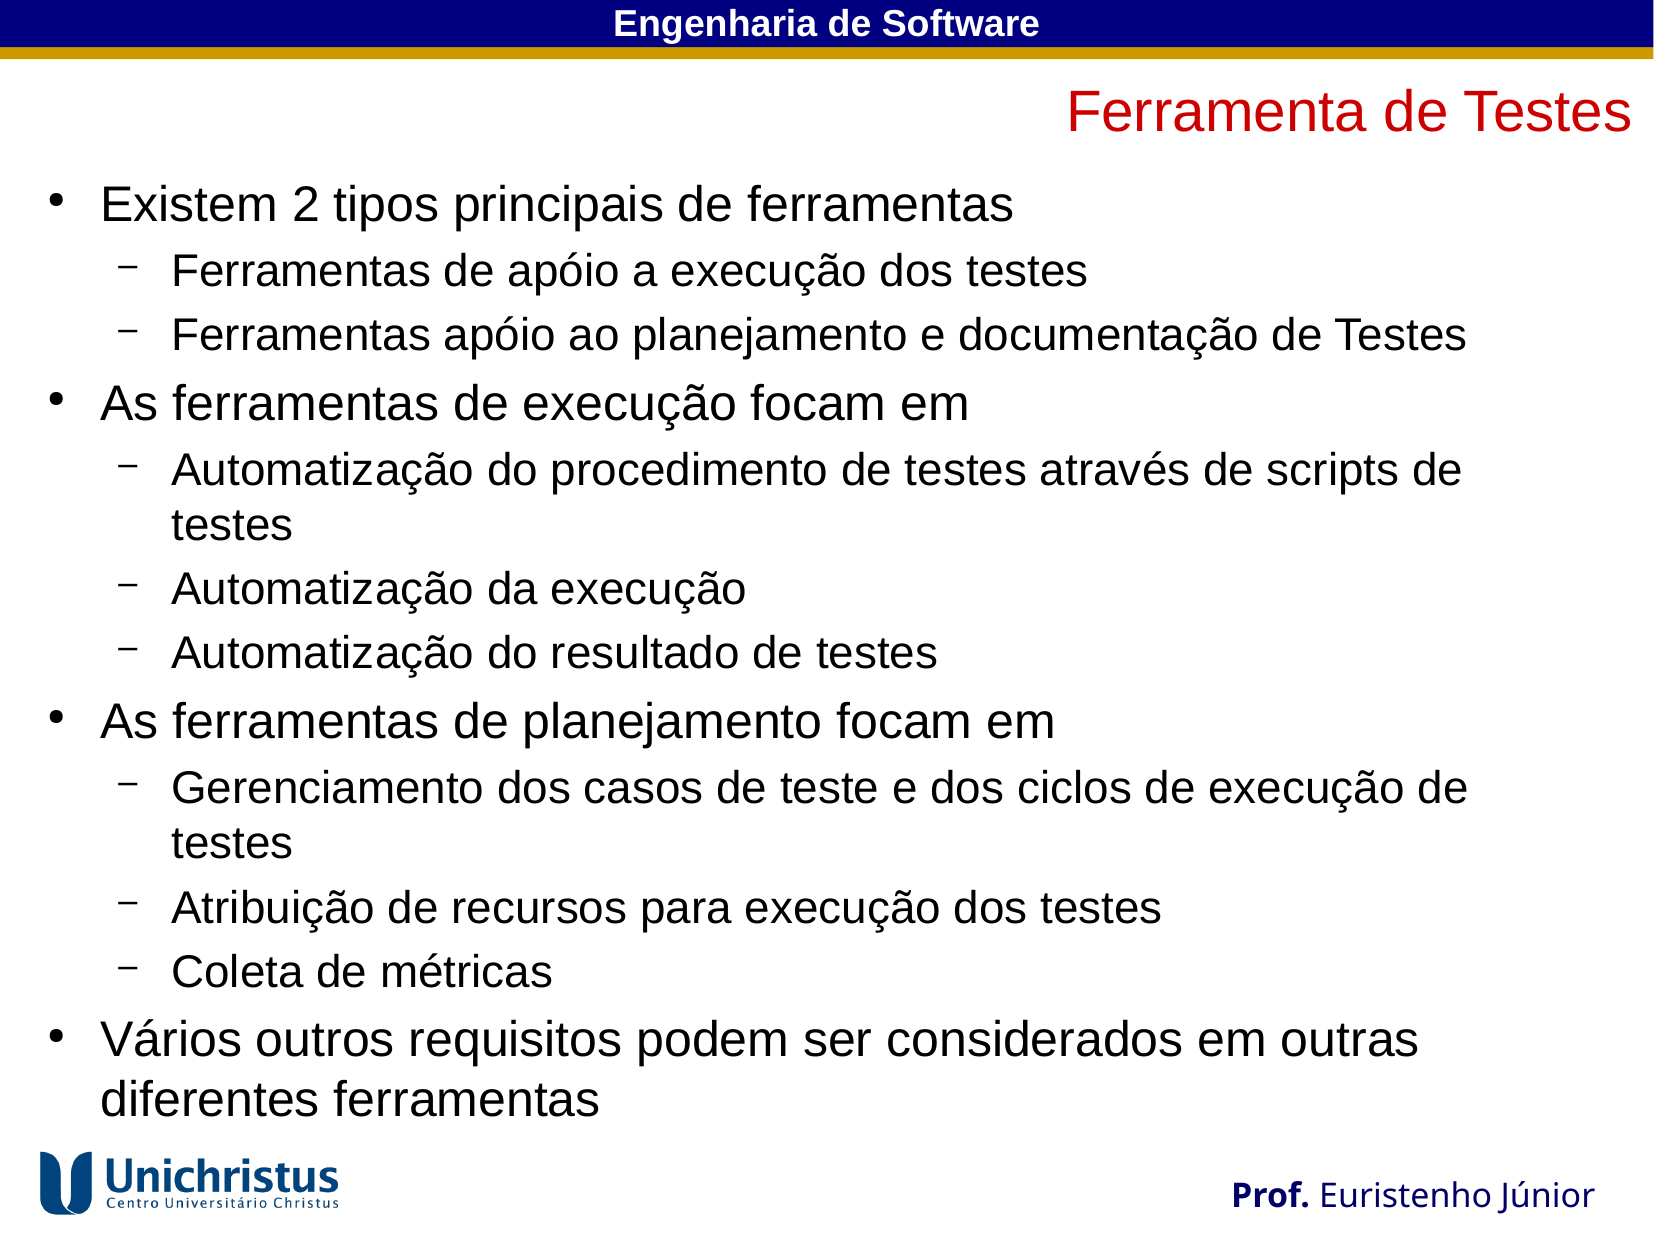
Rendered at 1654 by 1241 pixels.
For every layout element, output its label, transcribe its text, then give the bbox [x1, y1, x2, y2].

text_box Engenharia de Software [0, 0, 1654, 48]
text_box [0, 48, 1654, 60]
text_box Ferramenta de Testes [1051, 70, 1648, 178]
list Existem 2 tipos principais de ferramentas Ferramentas de apóio a execução dos testes Ferramentas apóio ao planejamento e documentação de Testes As ferramentas de execução focam em Automatização do procedimento de testes através de scripts de testes Automatização da execução Automatização do resultado de testes As ferramentas de planejamento focam em Gerenciamento dos casos de teste e dos ciclos de execução de testes Atribuição de recursos para execução dos testes Coleta de métricas Vários outros requisitos podem ser considerados em outras diferentes ferramentas [14, 163, 1571, 1135]
text_box Prof. Euristenho Júnior [1216, 1163, 1654, 1224]
picture [35, 1148, 343, 1217]
